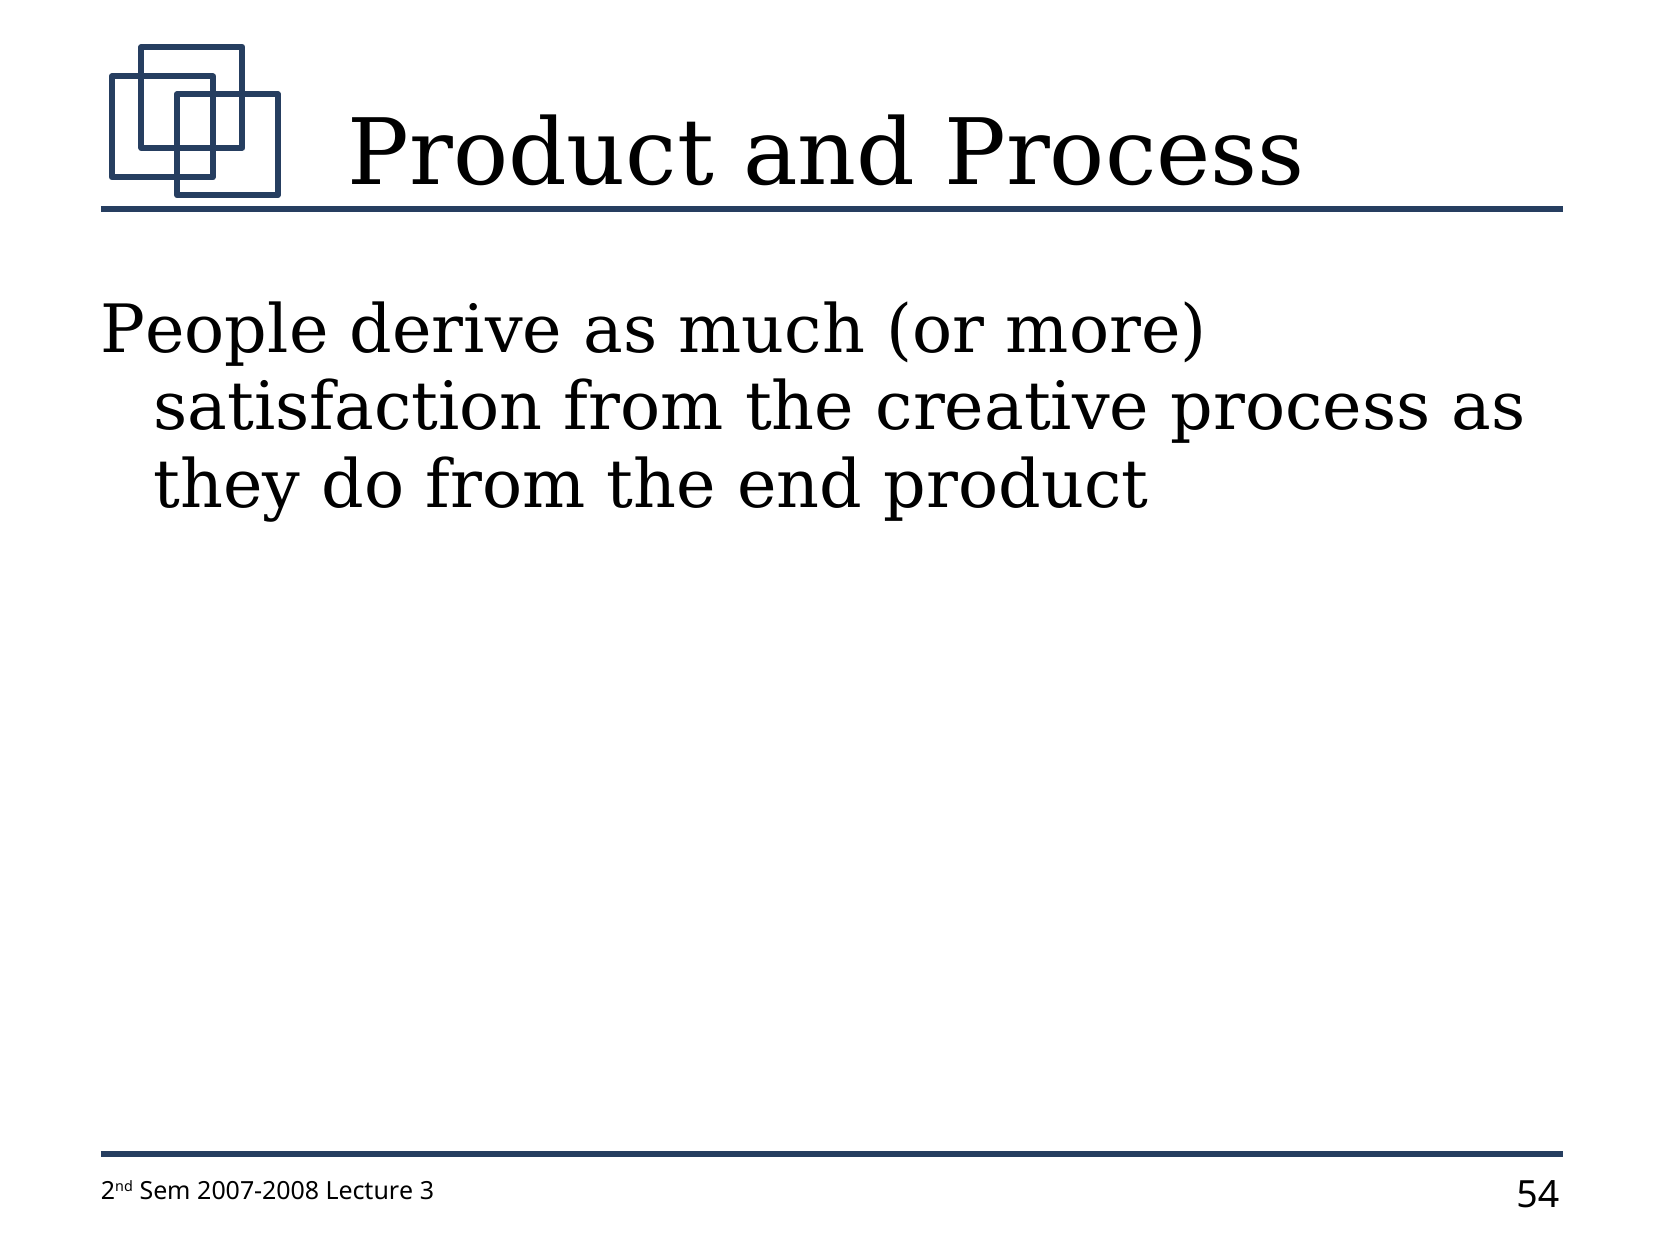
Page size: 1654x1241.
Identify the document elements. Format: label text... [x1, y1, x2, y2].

list People derive as much (or more) satisfaction from the creative process as they do from the end product [82, 290, 1571, 1109]
title Product and Process [82, 49, 1571, 257]
